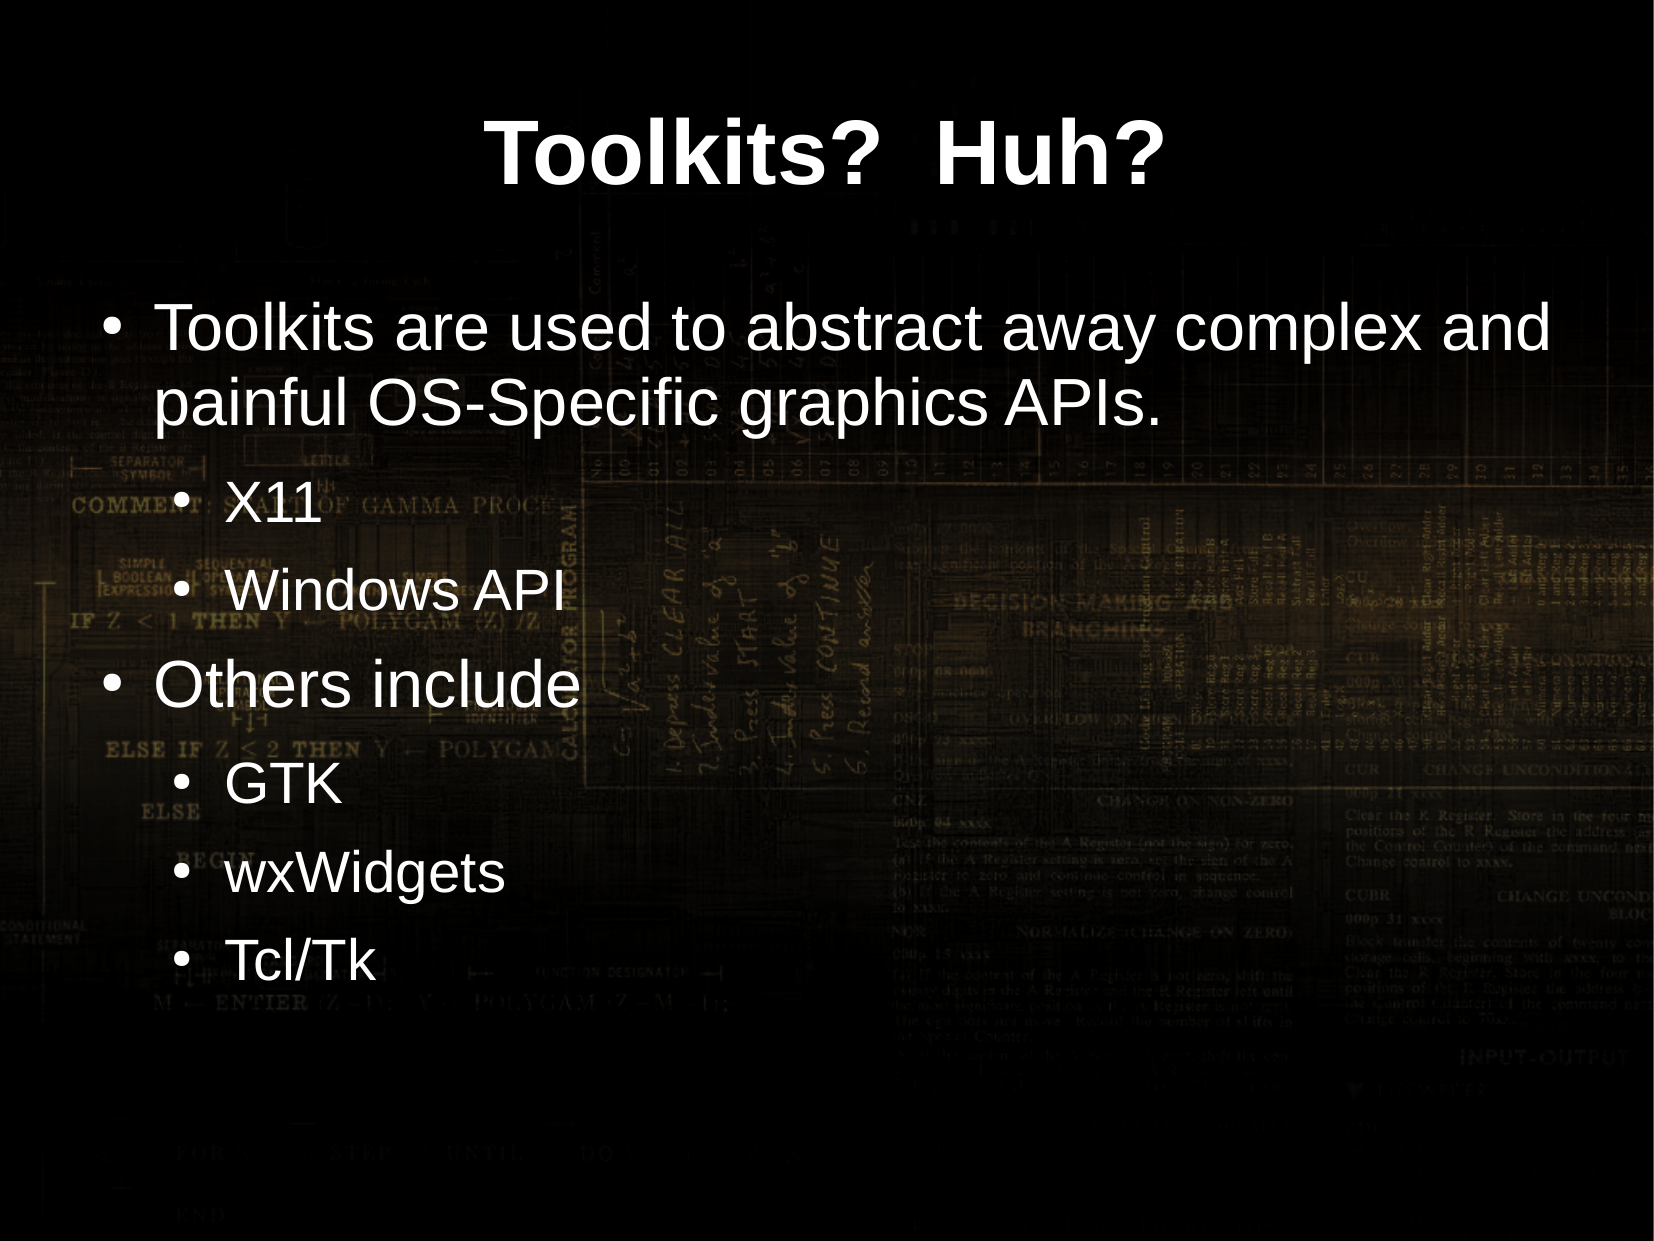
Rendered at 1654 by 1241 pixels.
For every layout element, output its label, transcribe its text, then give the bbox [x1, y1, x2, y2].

picture [0, 0, 1654, 1241]
title Toolkits? Huh? [82, 56, 1571, 250]
list Toolkits are used to abstract away complex and painful OS-Specific graphics APIs. X11 Windows API Others include GTK wxWidgets Tcl/Tk [82, 290, 1571, 1094]
